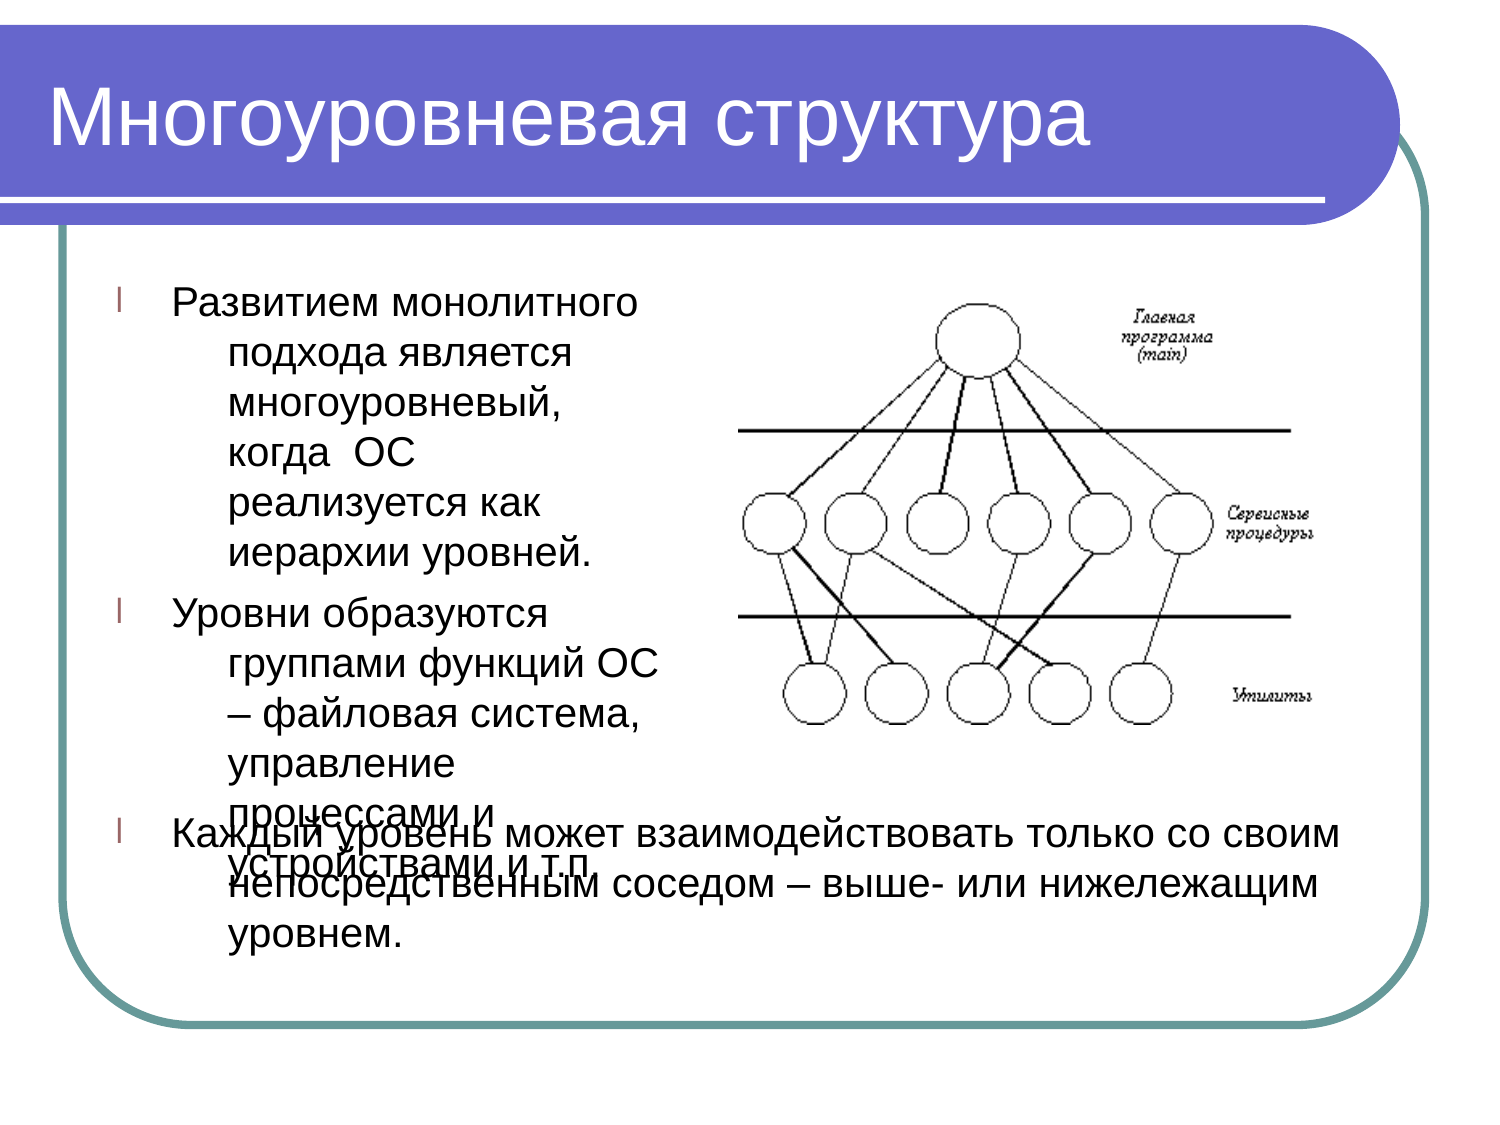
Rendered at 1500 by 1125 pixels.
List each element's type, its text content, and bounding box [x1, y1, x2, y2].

picture [738, 302, 1317, 725]
text_box Каждый уровень может взаимодействовать только со своим непосредственным соседом – выше- или нижележащим уровнем. [100, 799, 1364, 952]
title Многоуровневая структура [32, 37, 1347, 188]
text_box Развитием монолитного подхода является многоуровневый, когда ОС реализуется как иерархии уровней. Уровни образуются группами функций ОС – файловая система, управление процессами и устройствами и т.п. [100, 267, 679, 799]
